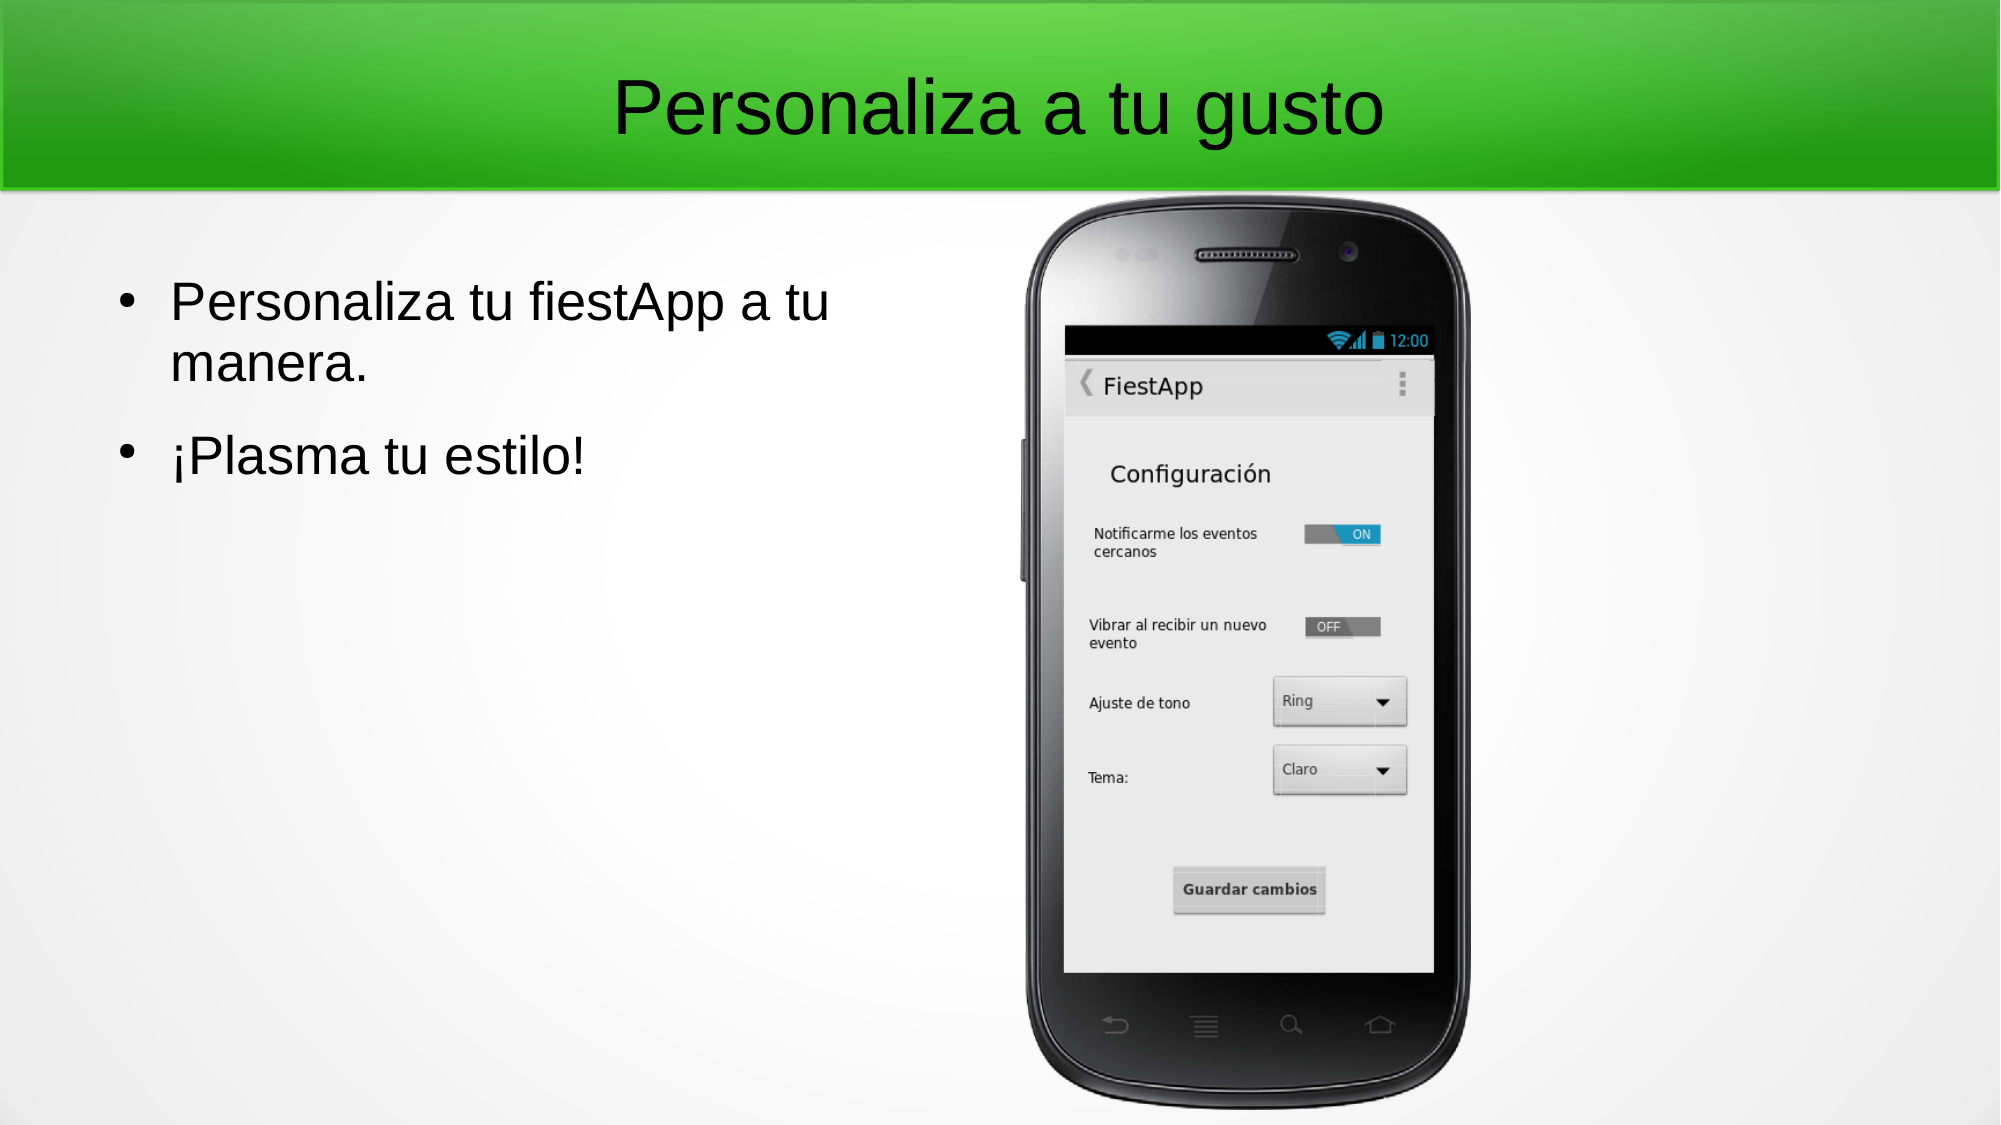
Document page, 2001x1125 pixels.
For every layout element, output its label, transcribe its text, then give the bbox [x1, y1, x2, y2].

list Personaliza tu fiestApp a tu manera. ¡Plasma tu estilo! [99, 271, 979, 583]
picture [1020, 194, 1471, 1111]
title Personaliza a tu gusto [99, 42, 1900, 172]
